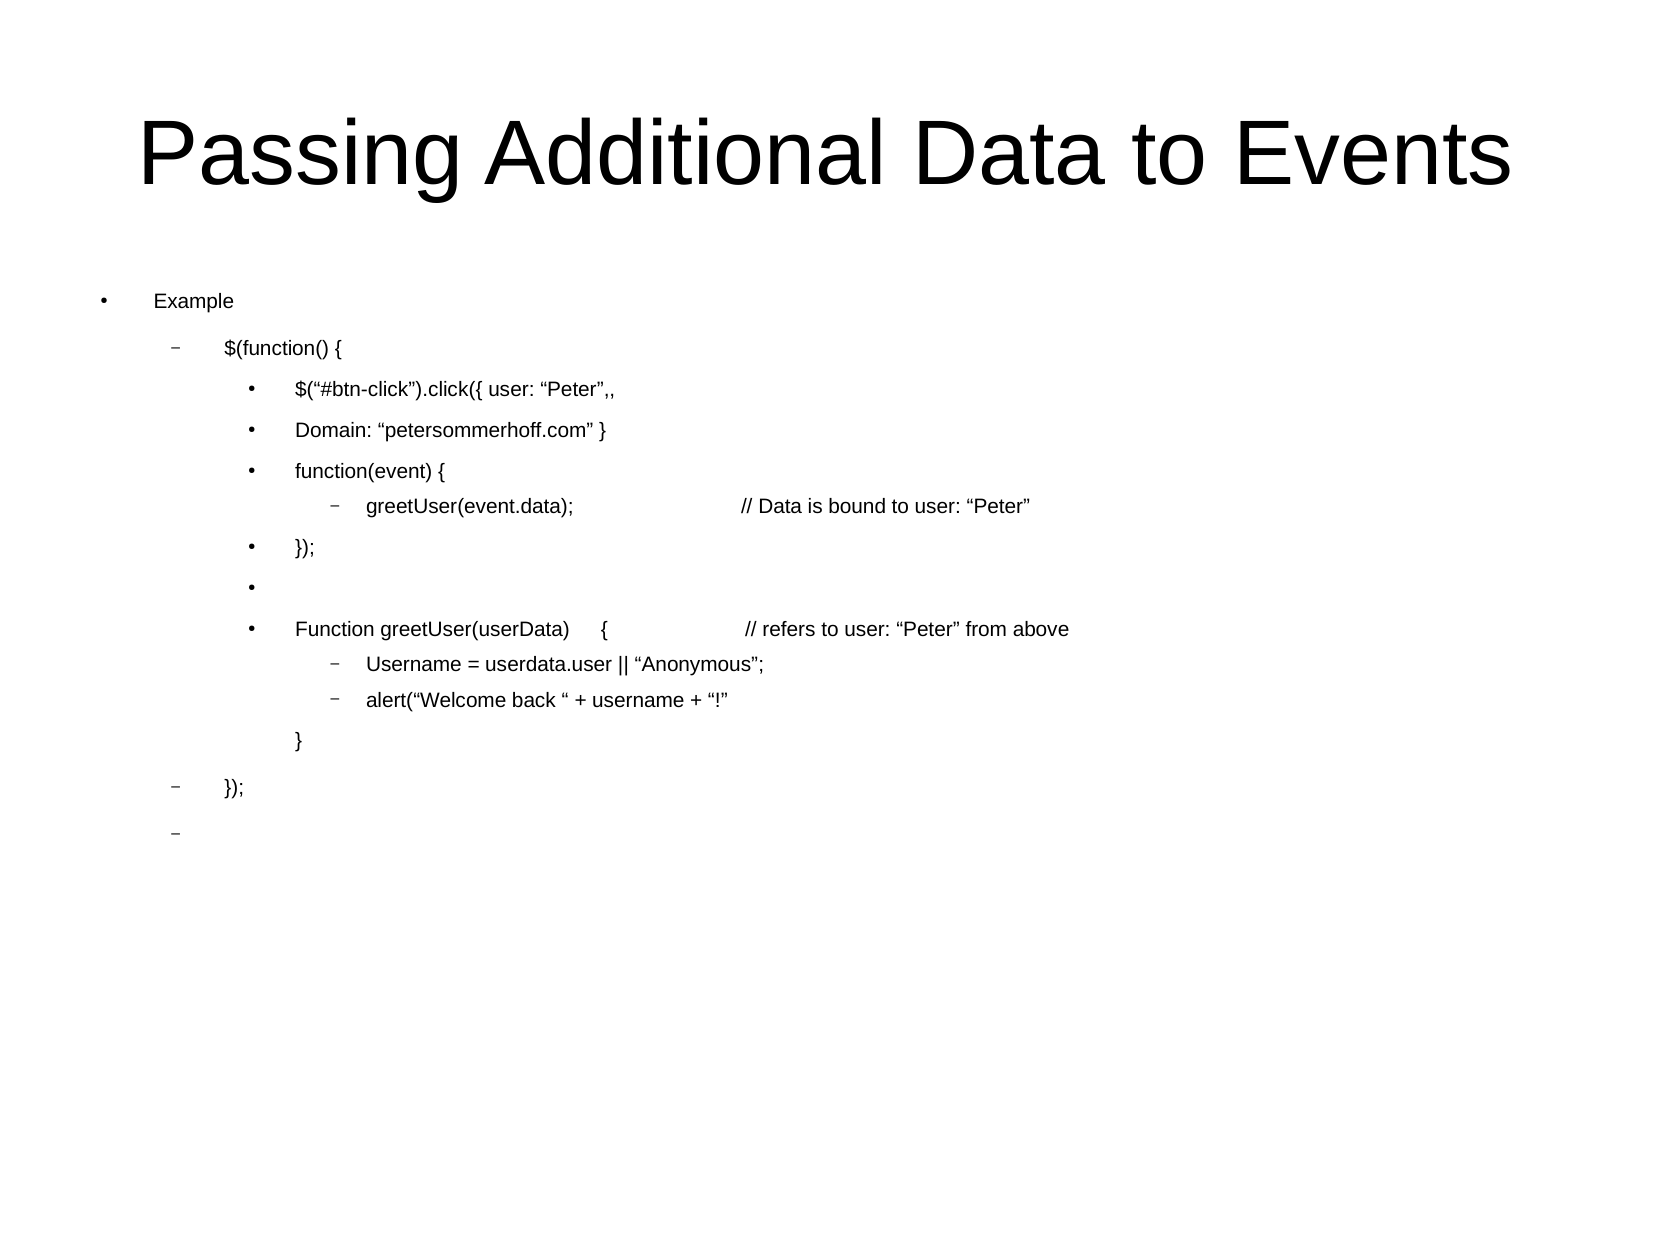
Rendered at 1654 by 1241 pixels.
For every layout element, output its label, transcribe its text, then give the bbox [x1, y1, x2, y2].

title Passing Additional Data to Events [82, 49, 1571, 257]
list Example $(function() { $(“#btn-click”).click({ user: “Peter”,, Domain: “petersommerhoff.com” } function(event) { greetUser(event.data); // Data is bound to user: “Peter” }); Function greetUser(userData) { // refers to user: “Peter” from above Username = userdata.user || “Anonymous”; alert(“Welcome back “ + username + “!” } }); [82, 290, 1576, 1201]
